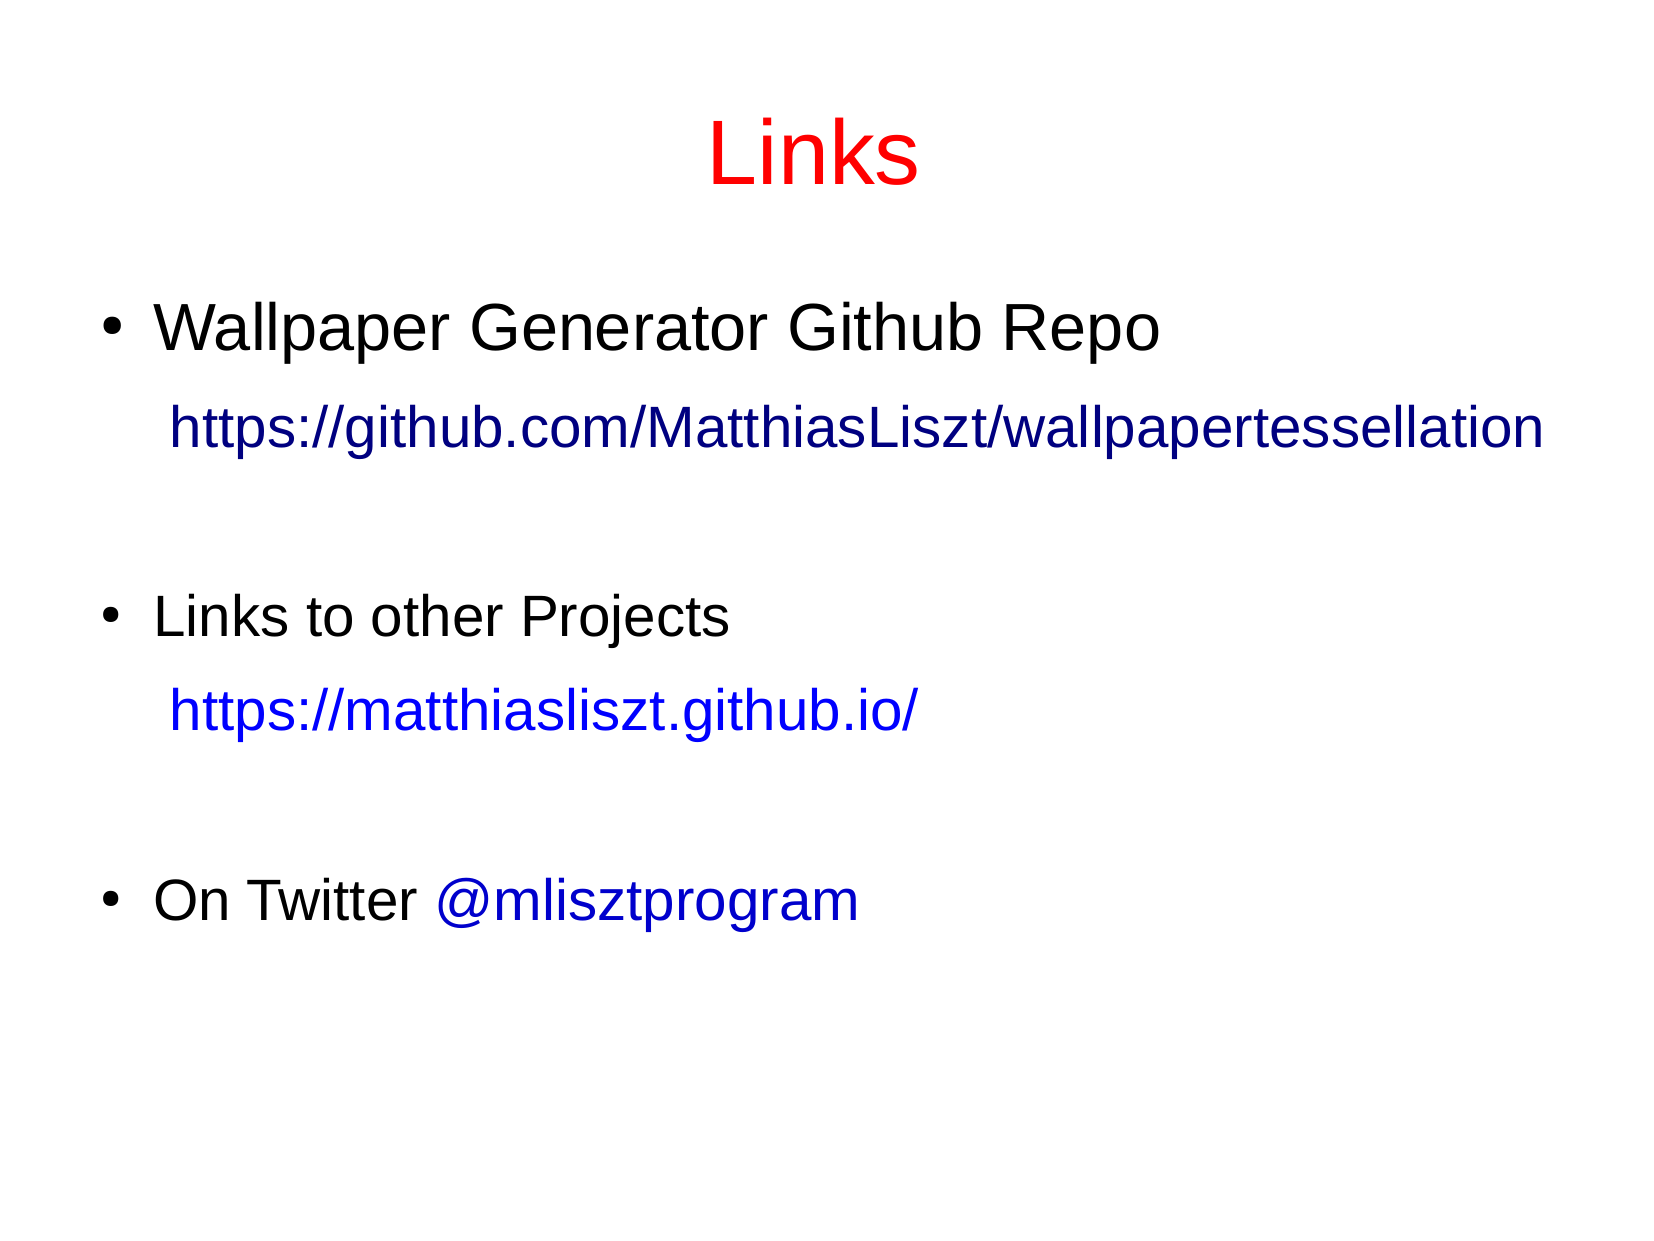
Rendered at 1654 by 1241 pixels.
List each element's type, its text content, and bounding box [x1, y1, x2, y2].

list Wallpaper Generator Github Repo https://github.com/MatthiasLiszt/wallpapertessellation Links to other Projects https://matthiasliszt.github.io/ On Twitter @mlisztprogram [82, 290, 1571, 1010]
title Links [82, 49, 1571, 257]
